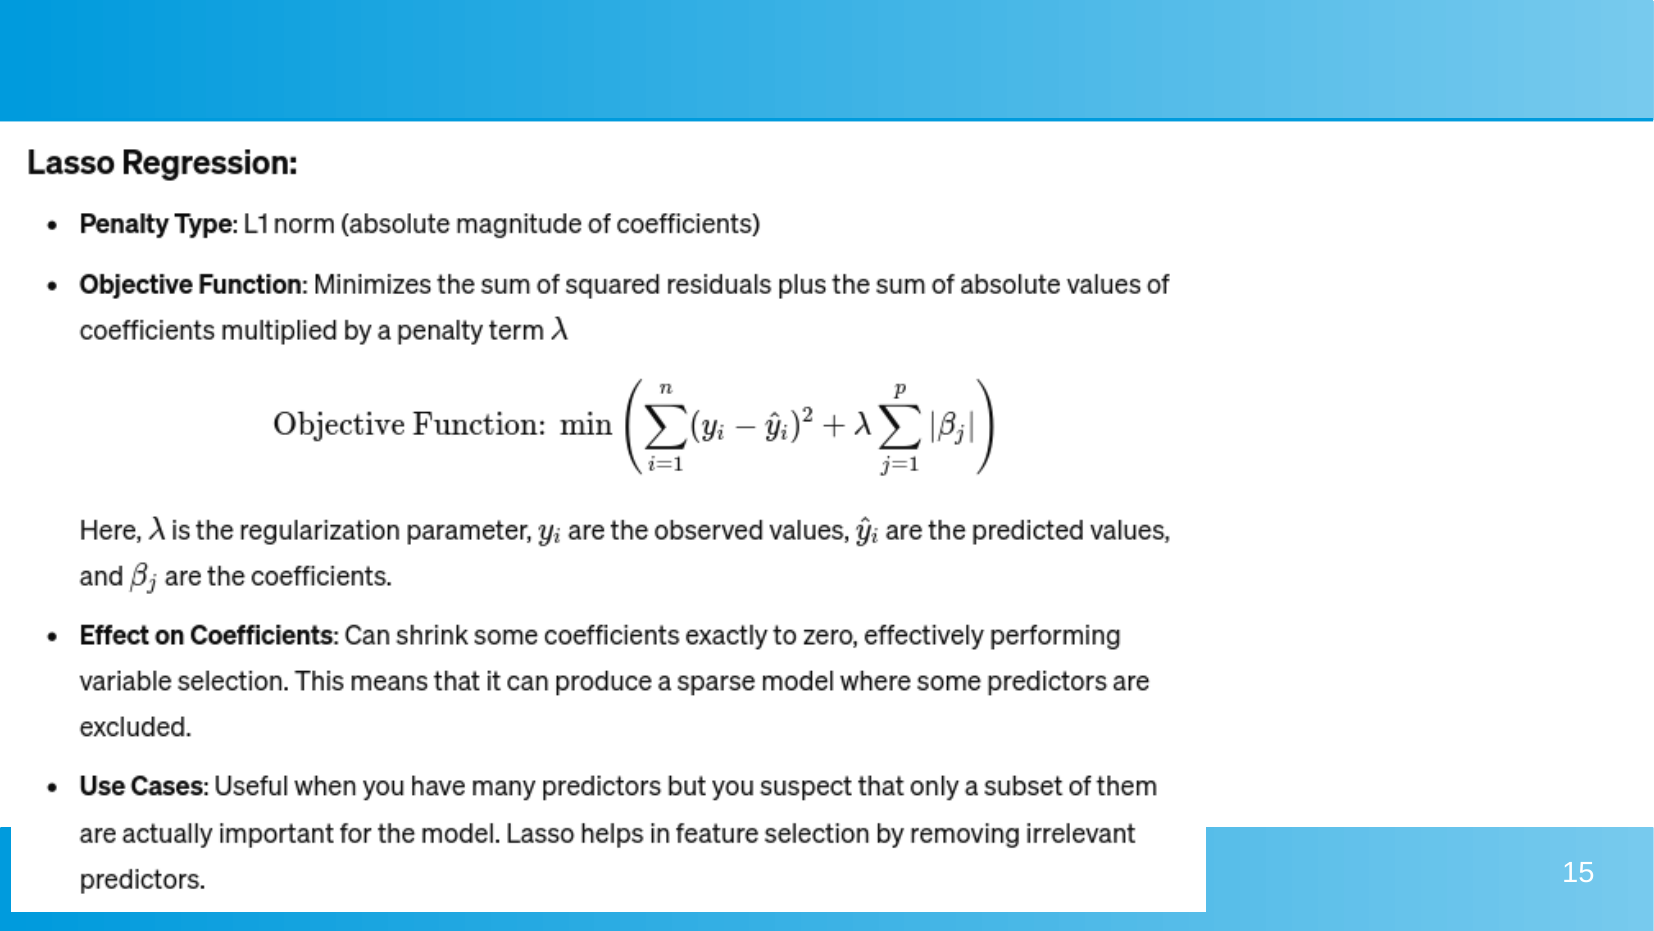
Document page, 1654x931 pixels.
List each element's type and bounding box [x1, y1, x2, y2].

picture [11, 135, 1206, 912]
